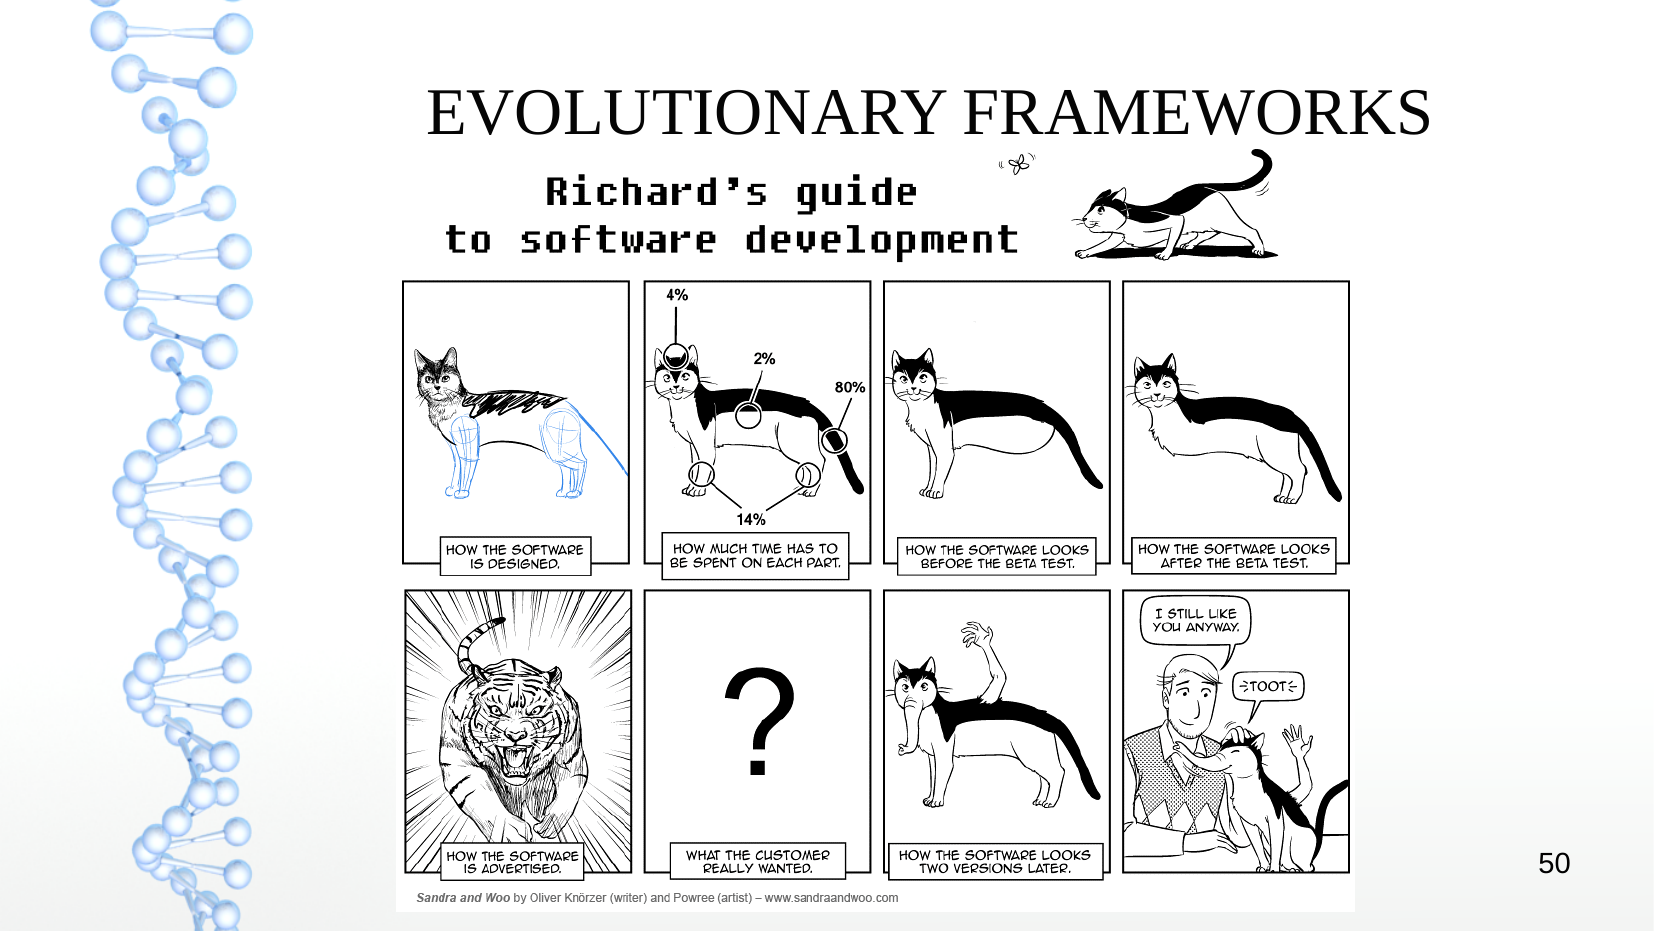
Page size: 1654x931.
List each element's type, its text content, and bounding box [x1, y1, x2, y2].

title EVOLUTIONARY FRAMEWORKS [265, 35, 1595, 189]
picture [0, 0, 1654, 931]
